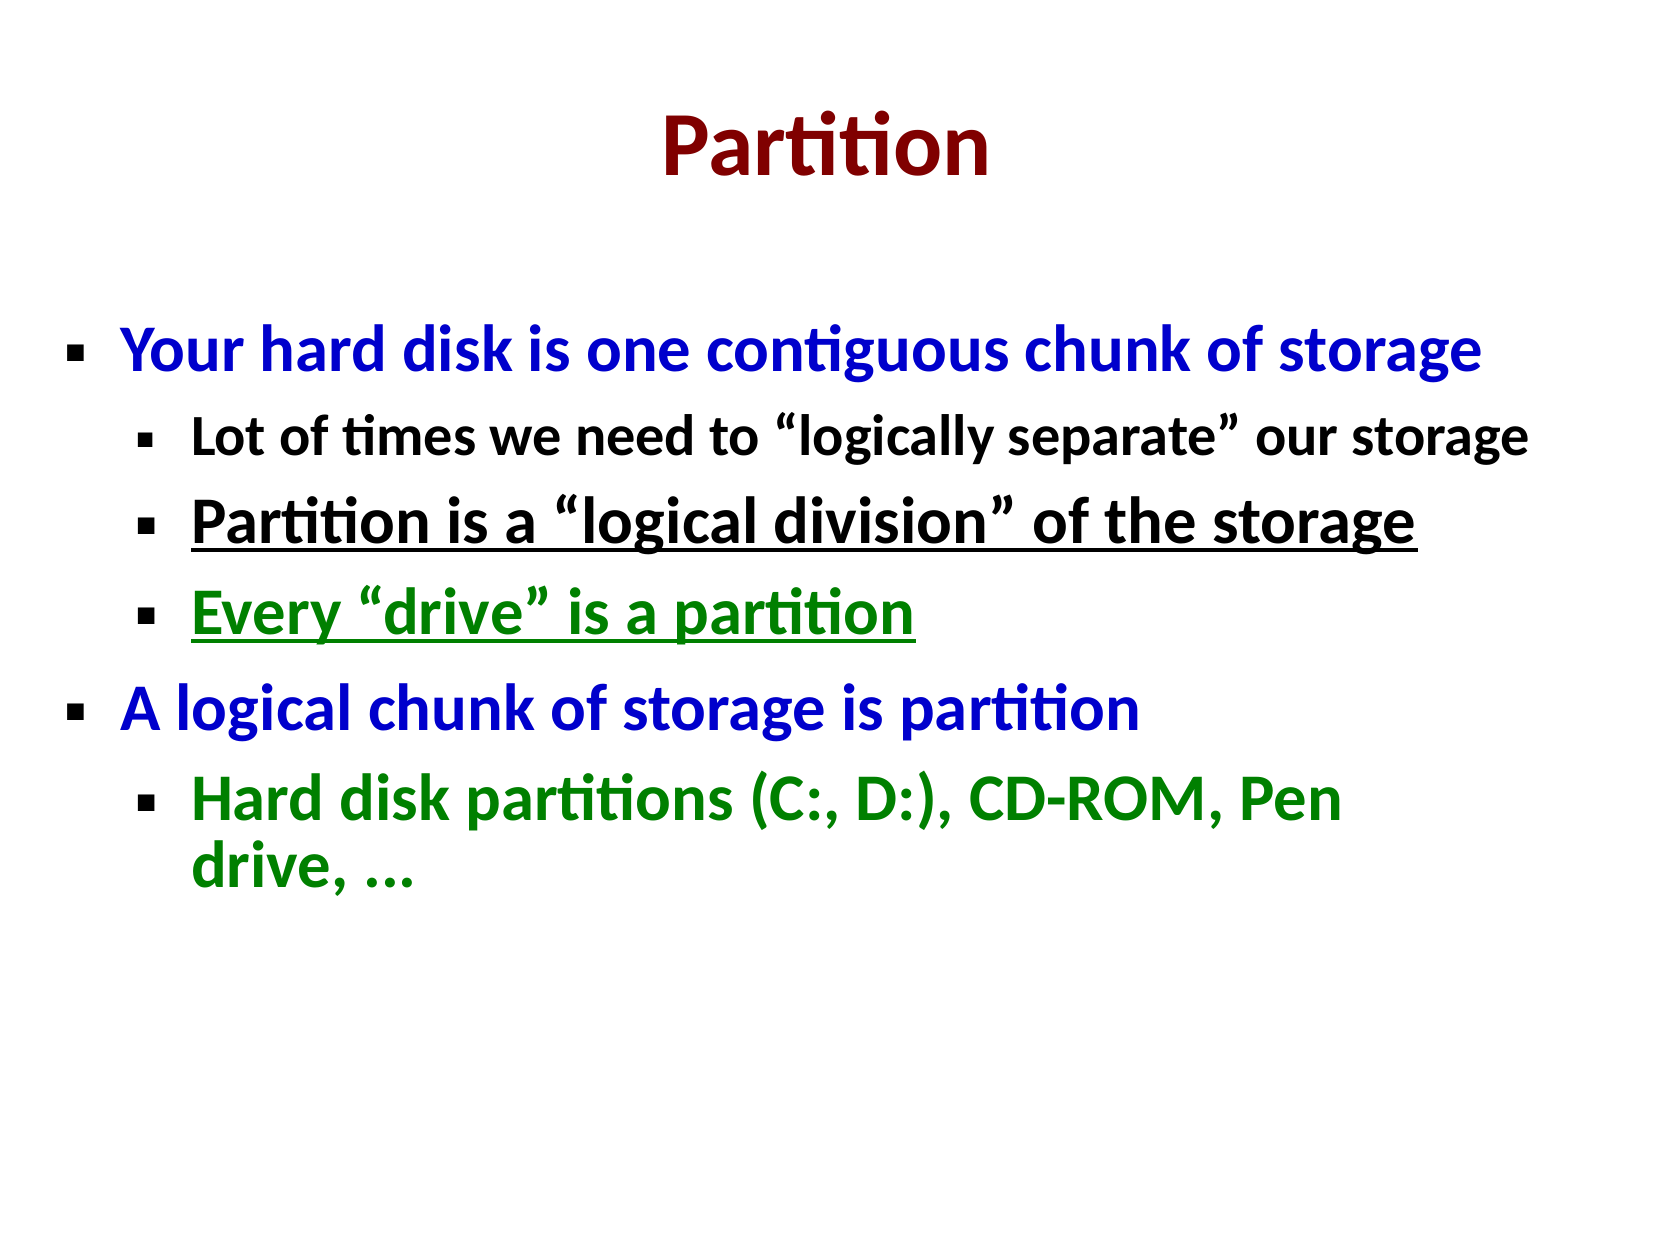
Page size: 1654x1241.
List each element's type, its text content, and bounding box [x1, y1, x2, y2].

list Your hard disk is one contiguous chunk of storage Lot of times we need to “logically separate” our storage Partition is a “logical division” of the storage Every “drive” is a partition A logical chunk of storage is partition Hard disk partitions (C:, D:), CD-ROM, Pen drive, ... [49, 321, 1538, 1208]
title Partition [82, 49, 1571, 257]
